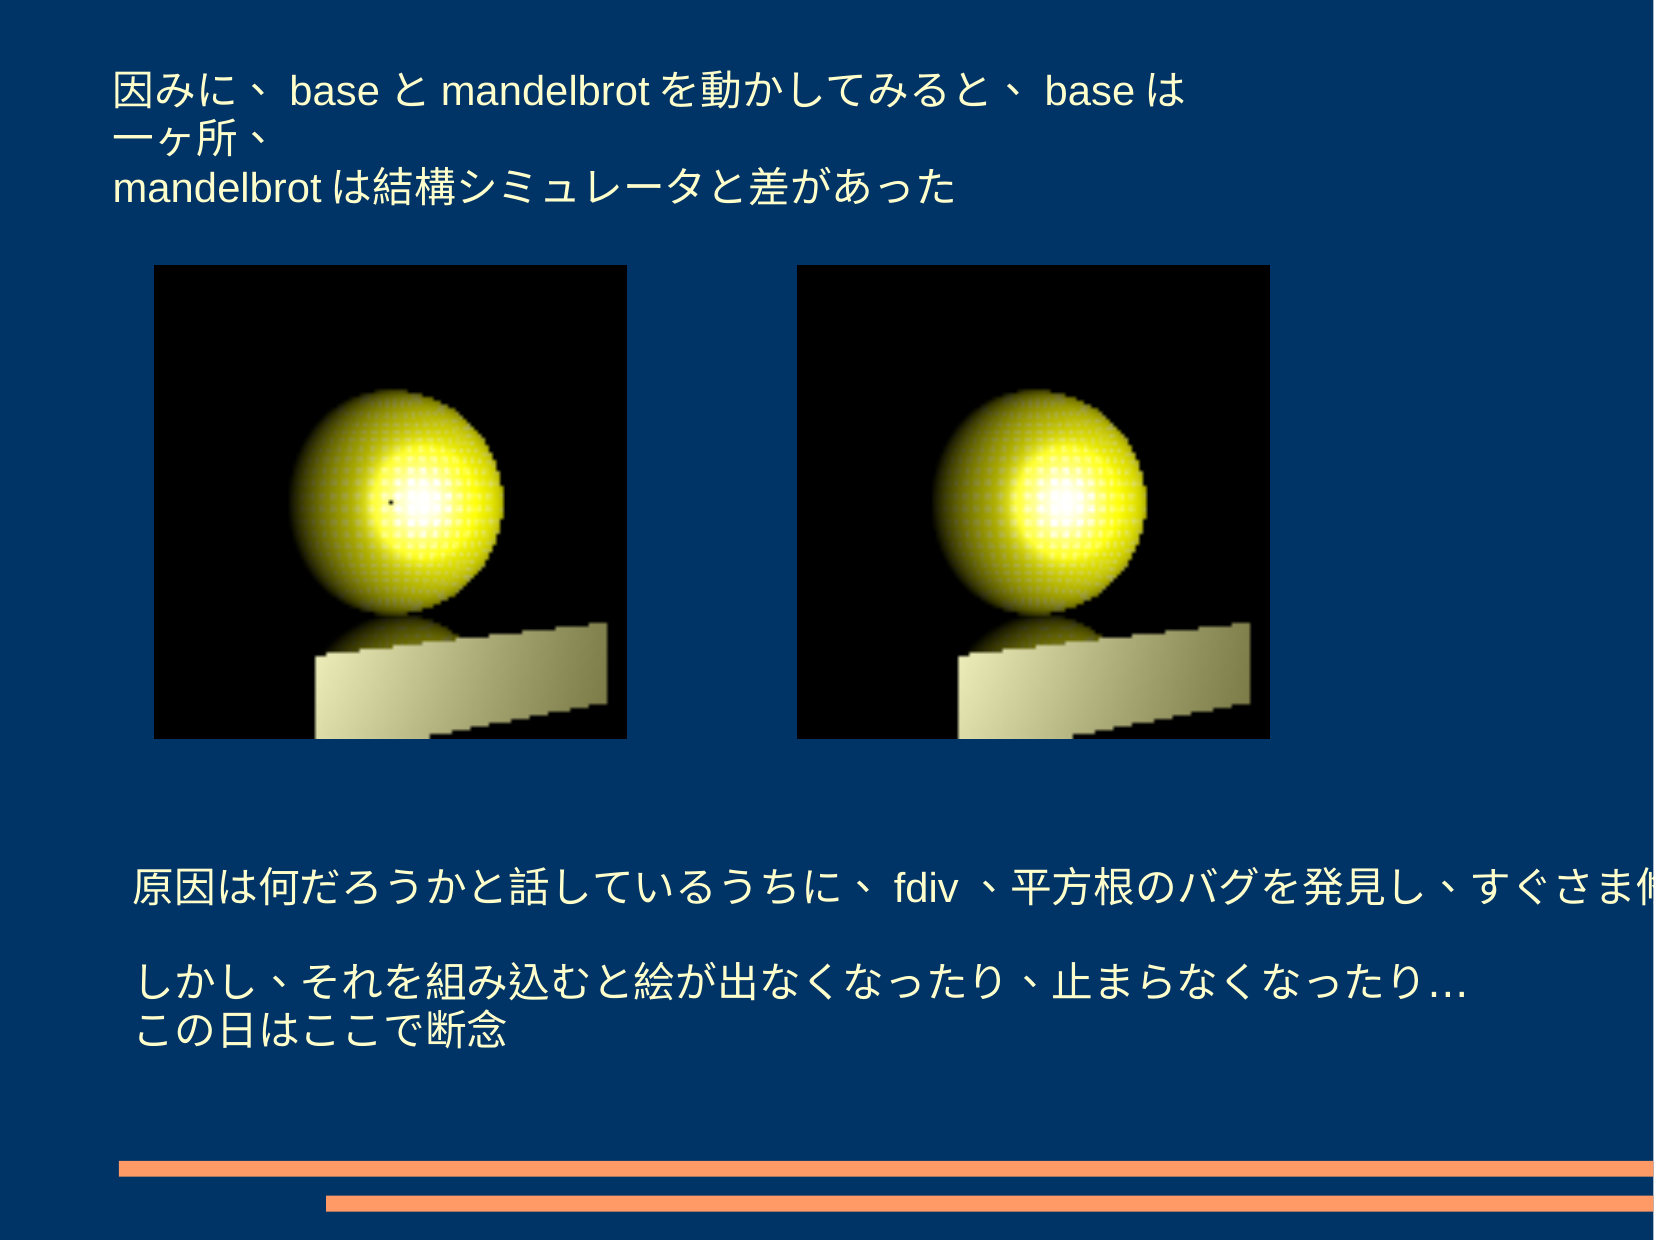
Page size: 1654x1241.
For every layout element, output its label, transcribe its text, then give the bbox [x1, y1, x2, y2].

picture [154, 265, 627, 739]
picture [797, 265, 1270, 739]
text_box 因みに、baseとmandelbrotを動かしてみると、baseは一ヶ所、 mandelbrotは結構シミュレータと差があった [97, 59, 1241, 171]
text_box 原因は何だろうかと話しているうちに、fdiv、平方根のバグを発見し、すぐさま修正 しかし、それを組み込むと絵が出なくなったり、止まらなくなったり… この日はここで断念 [118, 856, 1552, 1066]
